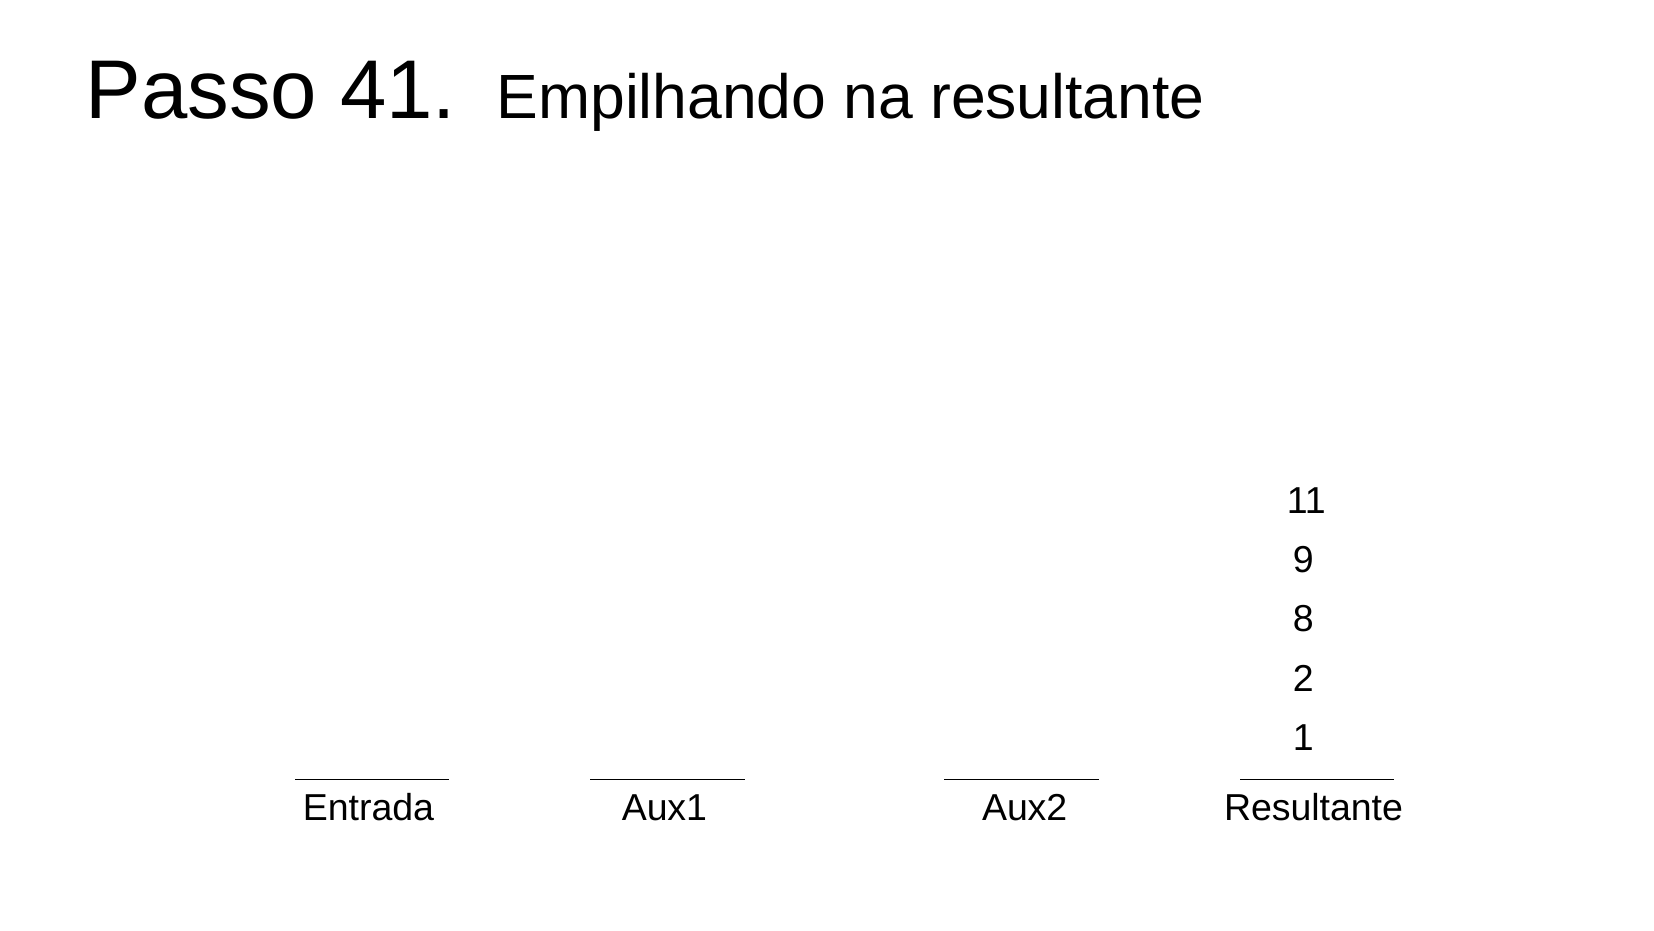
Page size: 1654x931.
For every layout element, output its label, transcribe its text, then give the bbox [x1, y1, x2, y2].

text_box 8 [1278, 590, 1347, 648]
text_box 1 [1278, 708, 1347, 766]
text_box Entrada [288, 779, 449, 837]
text_box Aux1 [607, 780, 723, 837]
text_box Aux2 [967, 780, 1083, 837]
text_box Passo 41. Empilhando na resultante [70, 35, 1583, 353]
text_box 9 [1278, 531, 1347, 589]
text_box Resultante [1209, 779, 1418, 837]
text_box 11 [1272, 472, 1341, 530]
text_box 2 [1278, 649, 1347, 707]
